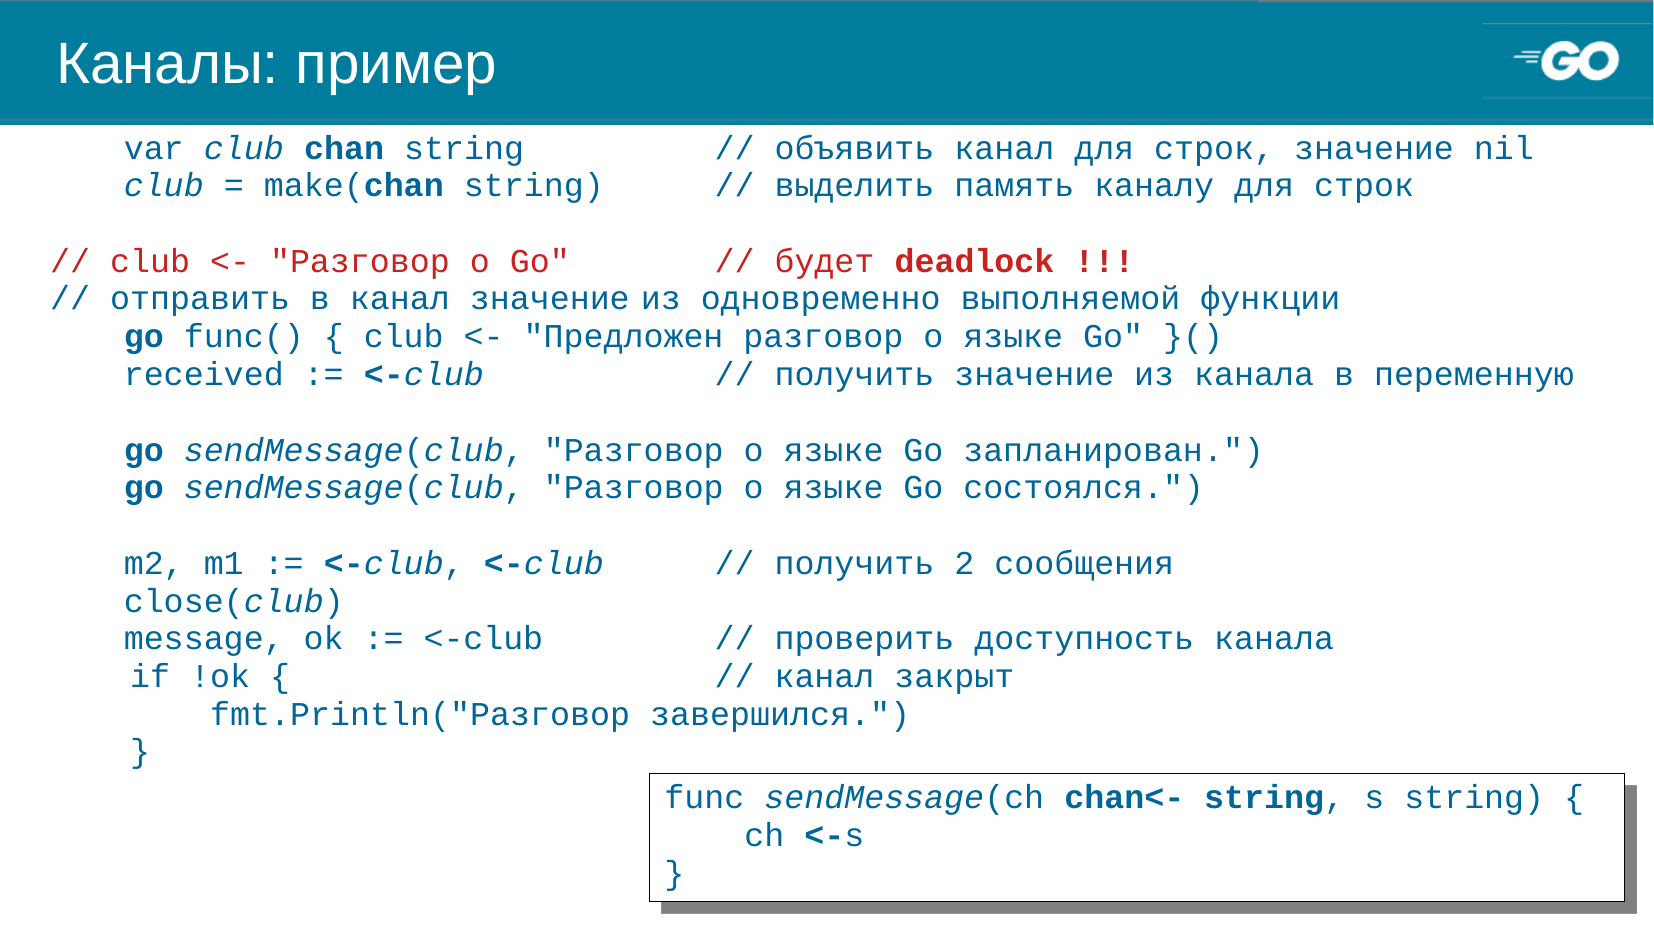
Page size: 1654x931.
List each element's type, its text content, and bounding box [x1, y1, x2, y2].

text_box var club chan string // объявить канал для строк, значение nil club = make(chan string) // выделить память каналу для строк // club <- "Разговор о Go" // будет deadlock !!! // отправить в канал значение из одновременно выполняемой функции go func() { club <- "Предложен разговор о языке Go" }() received := <-club // получить значение из канала в переменную go sendMessage(club, "Разговор о языке Go запланирован.") go sendMessage(club, "Разговор о языке Go состоялся.") m2, m1 := <-club, <-club // получить 2 сообщения close(club) message, ok := <-club // проверить доступность канала if !ok { // канал закрыт fmt.Println("Разговор завершился.") } [35, 124, 1619, 898]
text_box func sendMessage(ch chan<- string, s string) { ch <-s } [649, 773, 1625, 902]
text_box Каналы: пример [41, 23, 1495, 104]
picture [1542, 41, 1619, 81]
